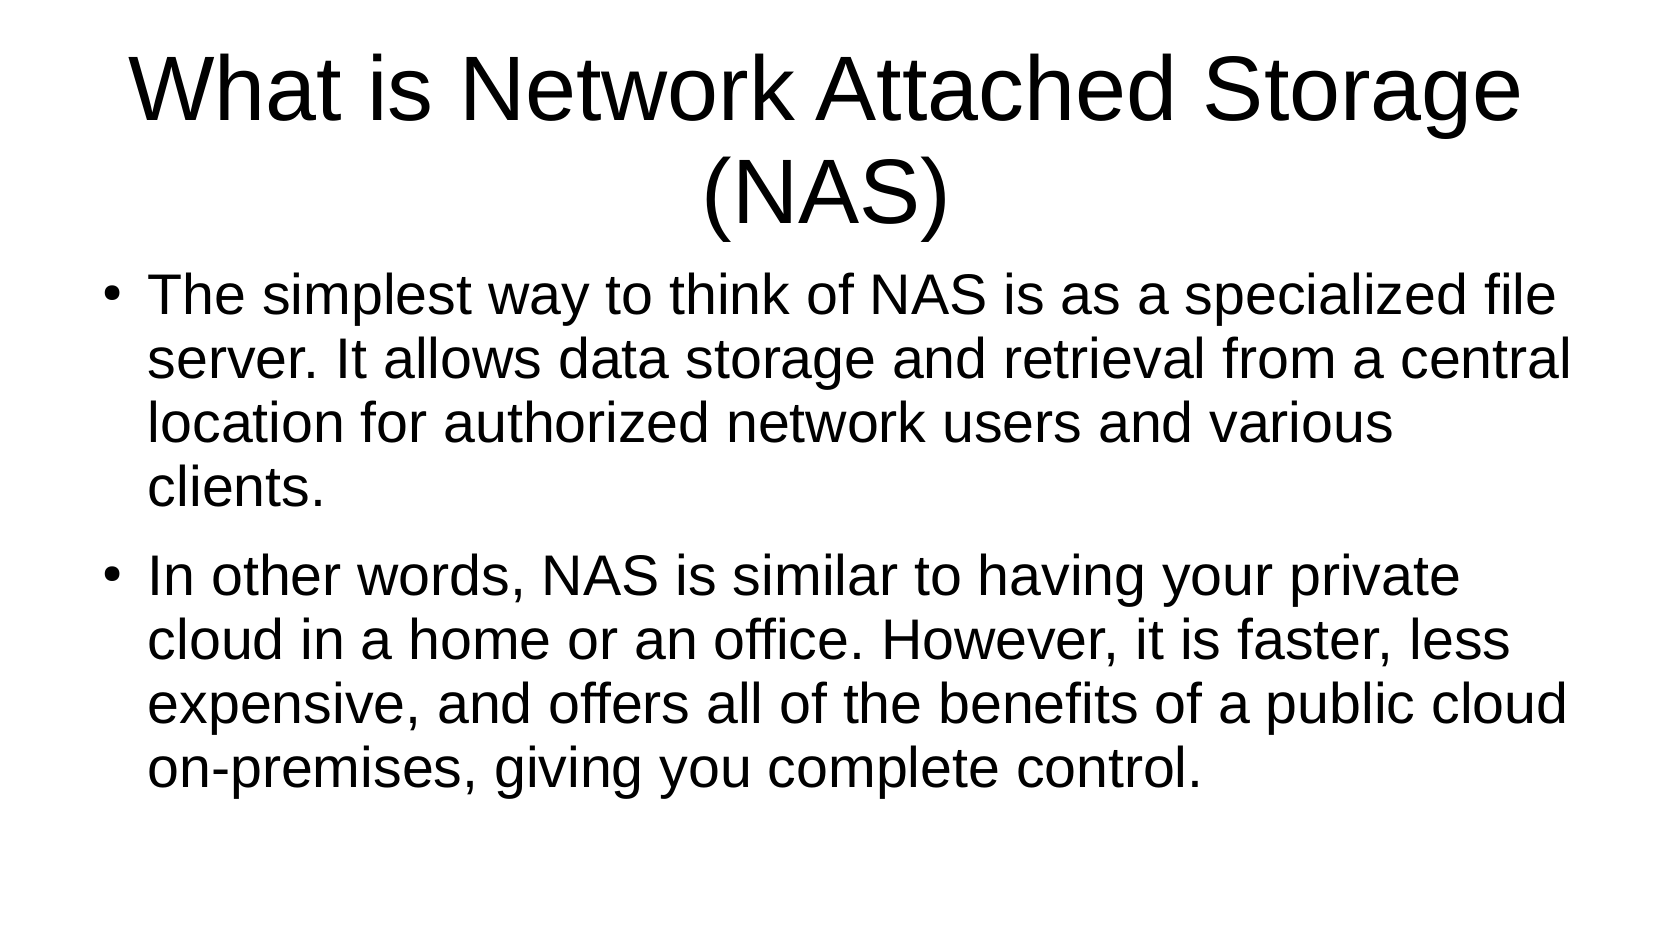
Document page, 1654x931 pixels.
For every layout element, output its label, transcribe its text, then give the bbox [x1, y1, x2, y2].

list The simplest way to think of NAS is as a specialized file server. It allows data storage and retrieval from a central location for authorized network users and various clients. In other words, NAS is similar to having your private cloud in a home or an office. However, it is faster, less expensive, and offers all of the benefits of a public cloud on-premises, giving you complete control. [86, 262, 1576, 802]
title What is Network Attached Storage (NAS) [82, 37, 1571, 243]
